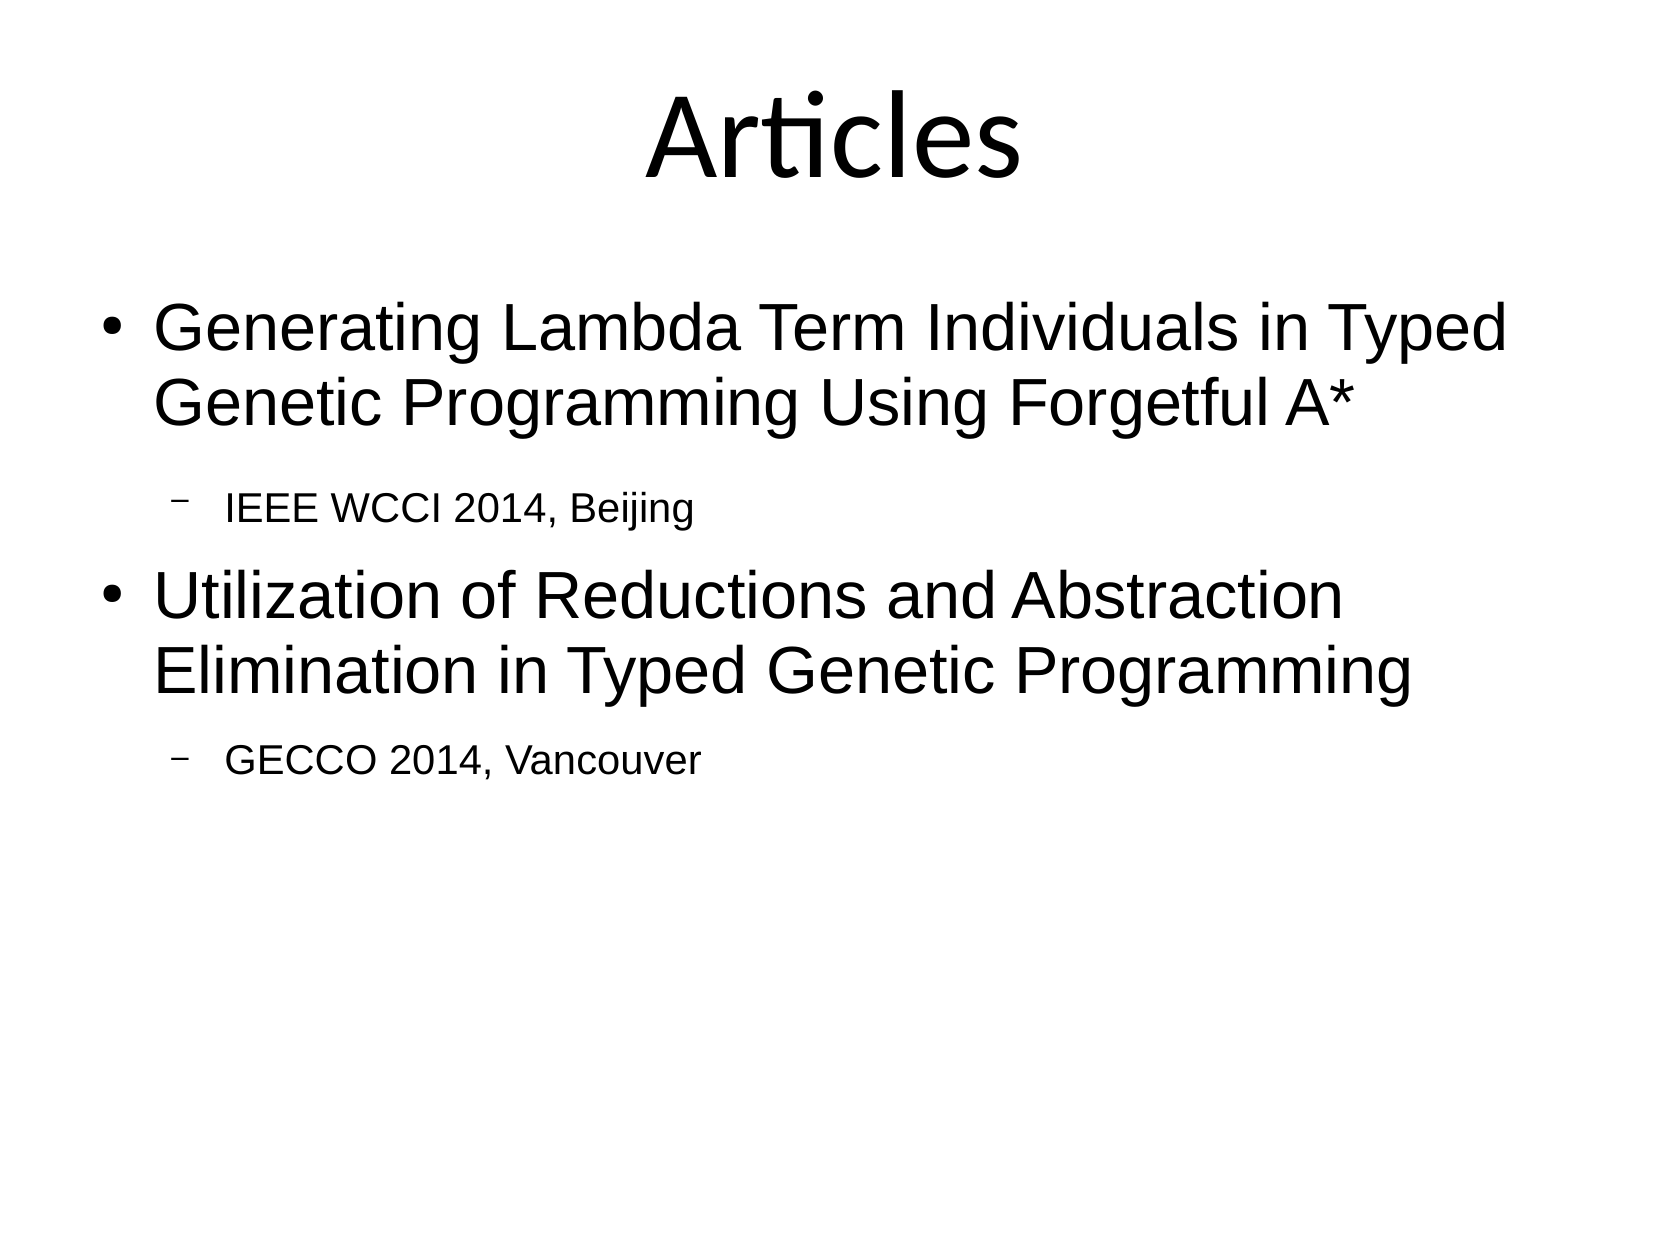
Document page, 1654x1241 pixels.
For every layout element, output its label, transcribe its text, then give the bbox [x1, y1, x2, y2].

title Articles [90, 70, 1579, 223]
list Generating Lambda Term Individuals in Typed Genetic Programming Using Forgetful A* IEEE WCCI 2014, Beijing Utilization of Reductions and Abstraction Elimination in Typed Genetic Programming GECCO 2014, Vancouver [82, 290, 1538, 1156]
